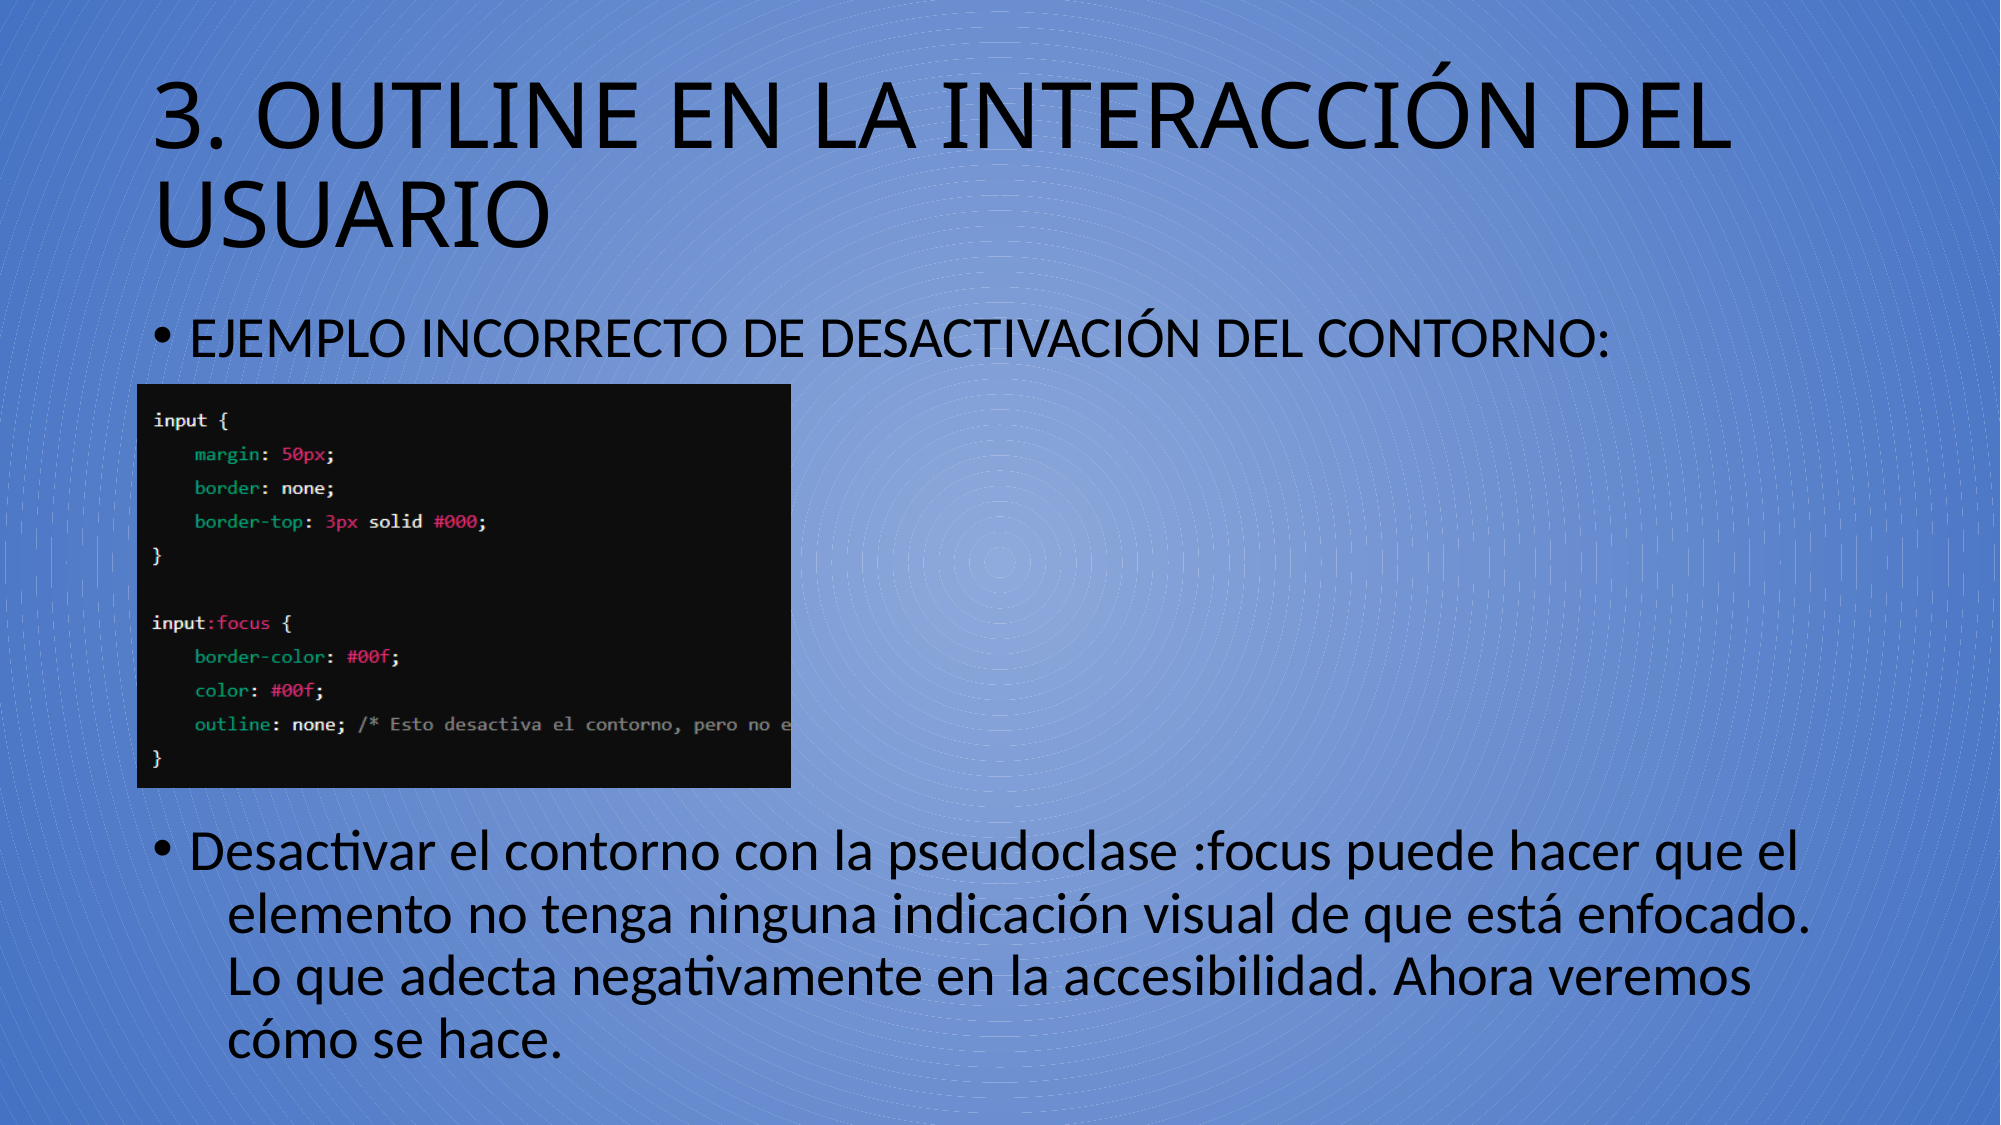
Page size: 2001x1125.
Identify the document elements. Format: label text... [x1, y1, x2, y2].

picture [137, 384, 791, 789]
list EJEMPLO INCORRECTO DE DESACTIVACIÓN DEL CONTORNO: Desactivar el contorno con la pseudoclase :focus puede hacer que el elemento no tenga ninguna indicación visual de que está enfocado. Lo que adecta negativamente en la accesibilidad. Ahora veremos cómo se hace. [137, 299, 1863, 1085]
title 3. OUTLINE EN LA INTERACCIÓN DEL USUARIO [137, 59, 1863, 278]
